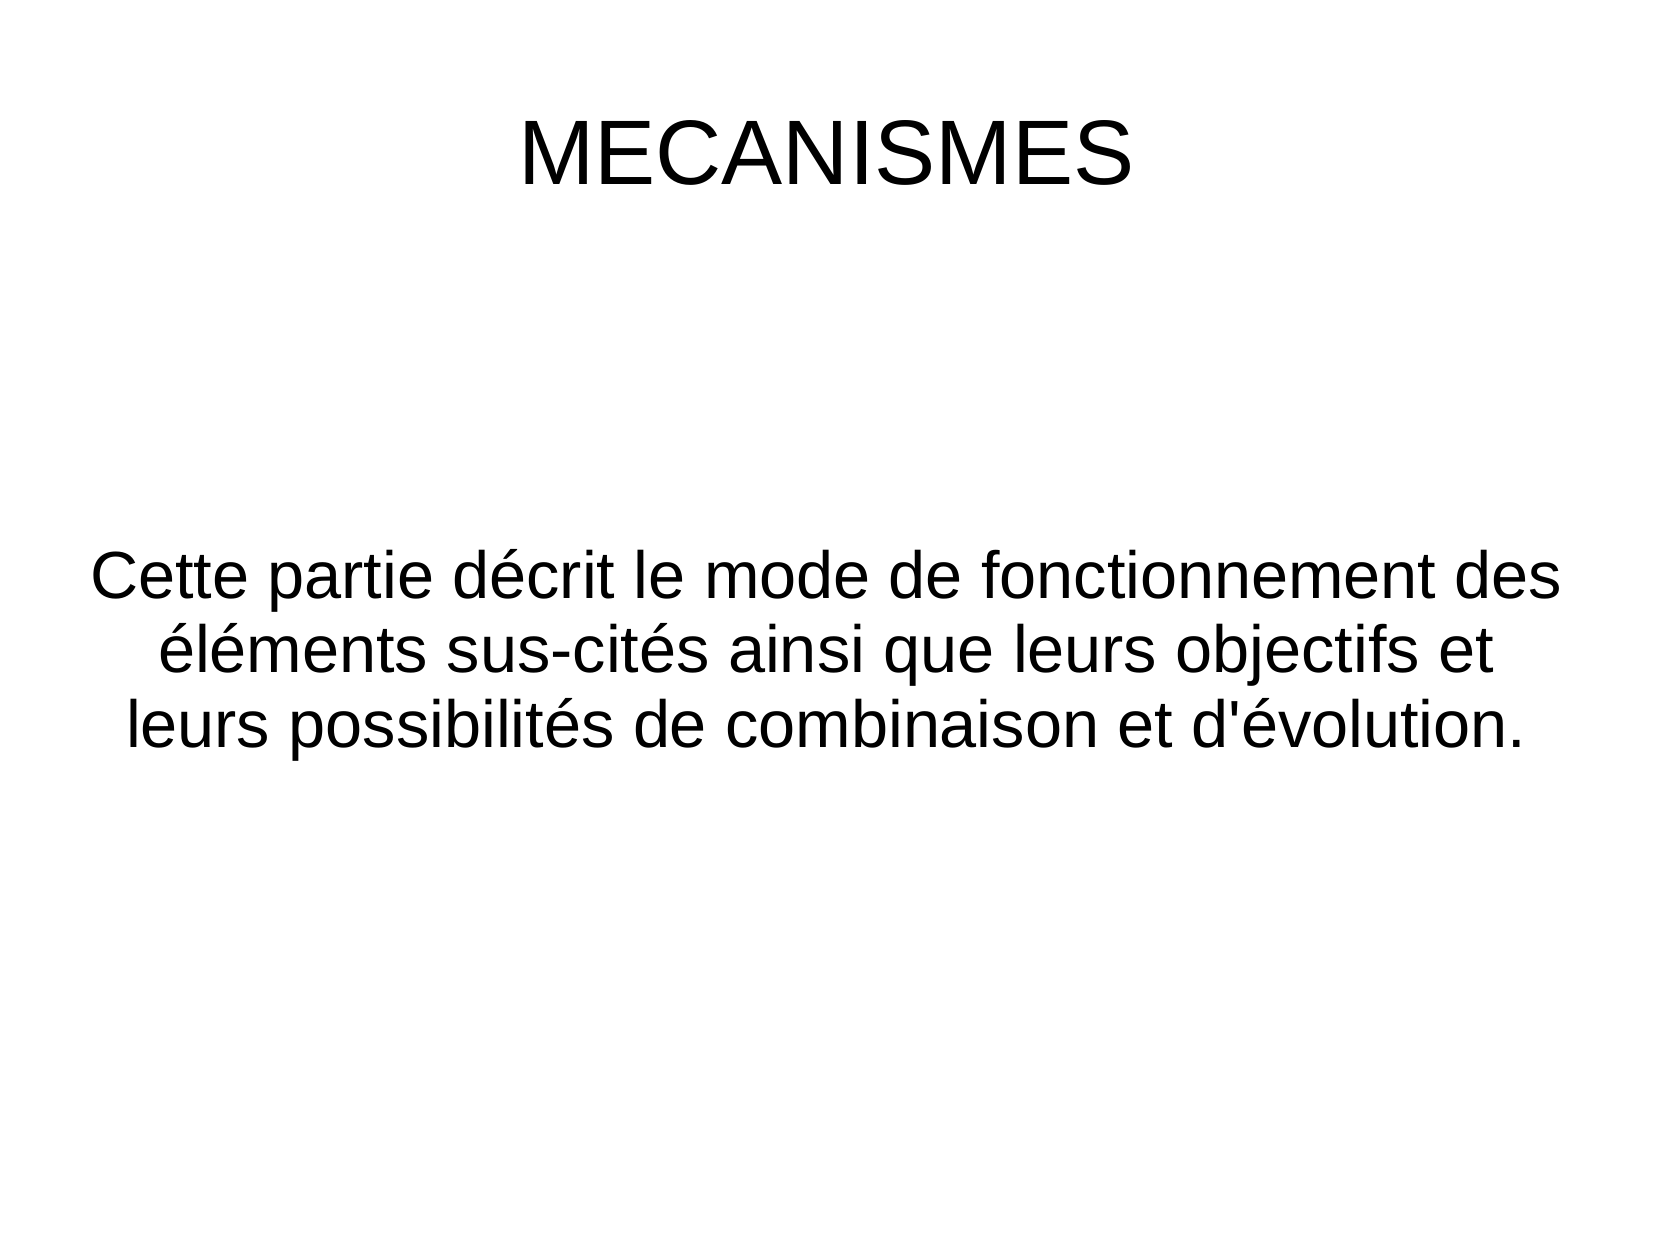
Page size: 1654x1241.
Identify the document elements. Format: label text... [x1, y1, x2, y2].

subtitle Cette partie décrit le mode de fonctionnement des éléments sus-cités ainsi que leurs objectifs et leurs possibilités de combinaison et d'évolution. [82, 290, 1571, 1010]
title MECANISMES [82, 49, 1571, 257]
